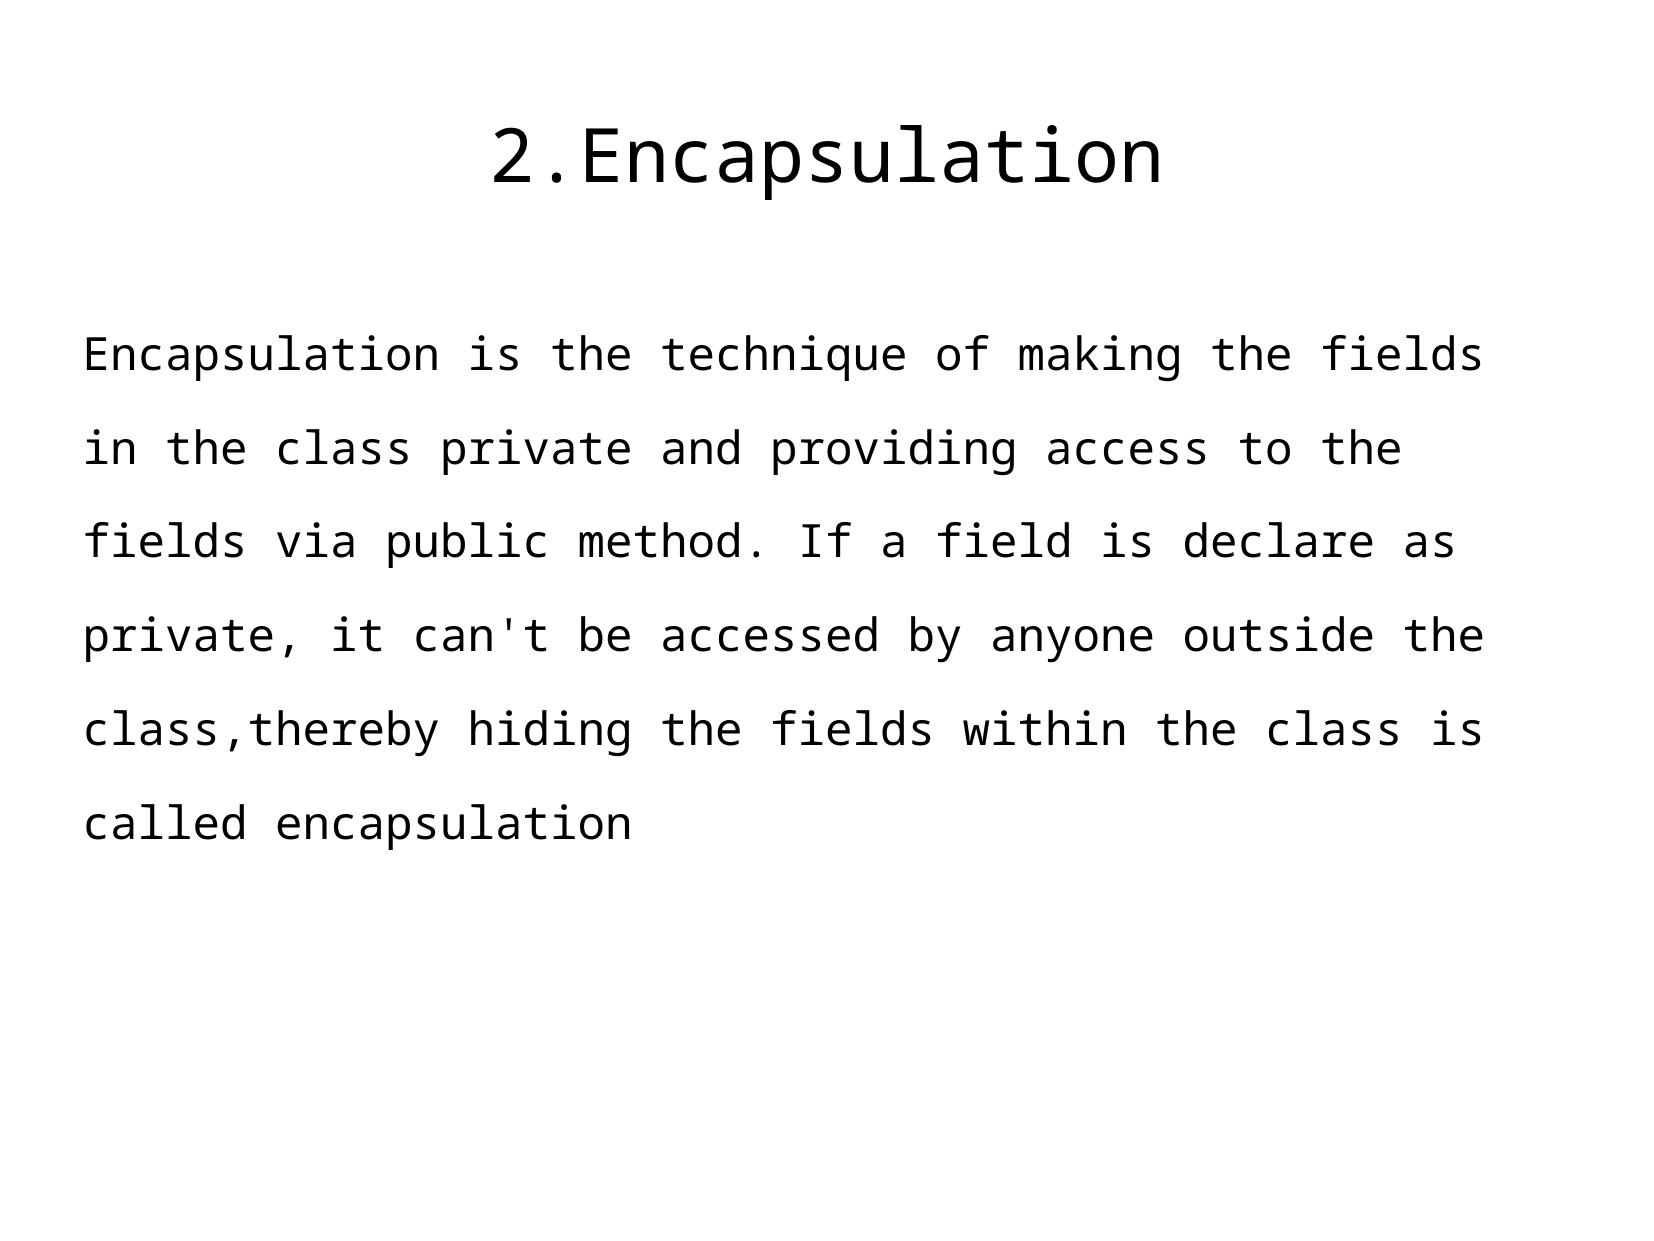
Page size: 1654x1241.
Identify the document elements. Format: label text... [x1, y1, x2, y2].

subtitle Encapsulation is the technique of making the fields in the class private and providing access to the fields via public method. If a field is declare as private, it can't be accessed by anyone outside the class,thereby hiding the fields within the class is called encapsulation [82, 290, 1571, 1010]
title 2.Encapsulation [82, 49, 1571, 257]
